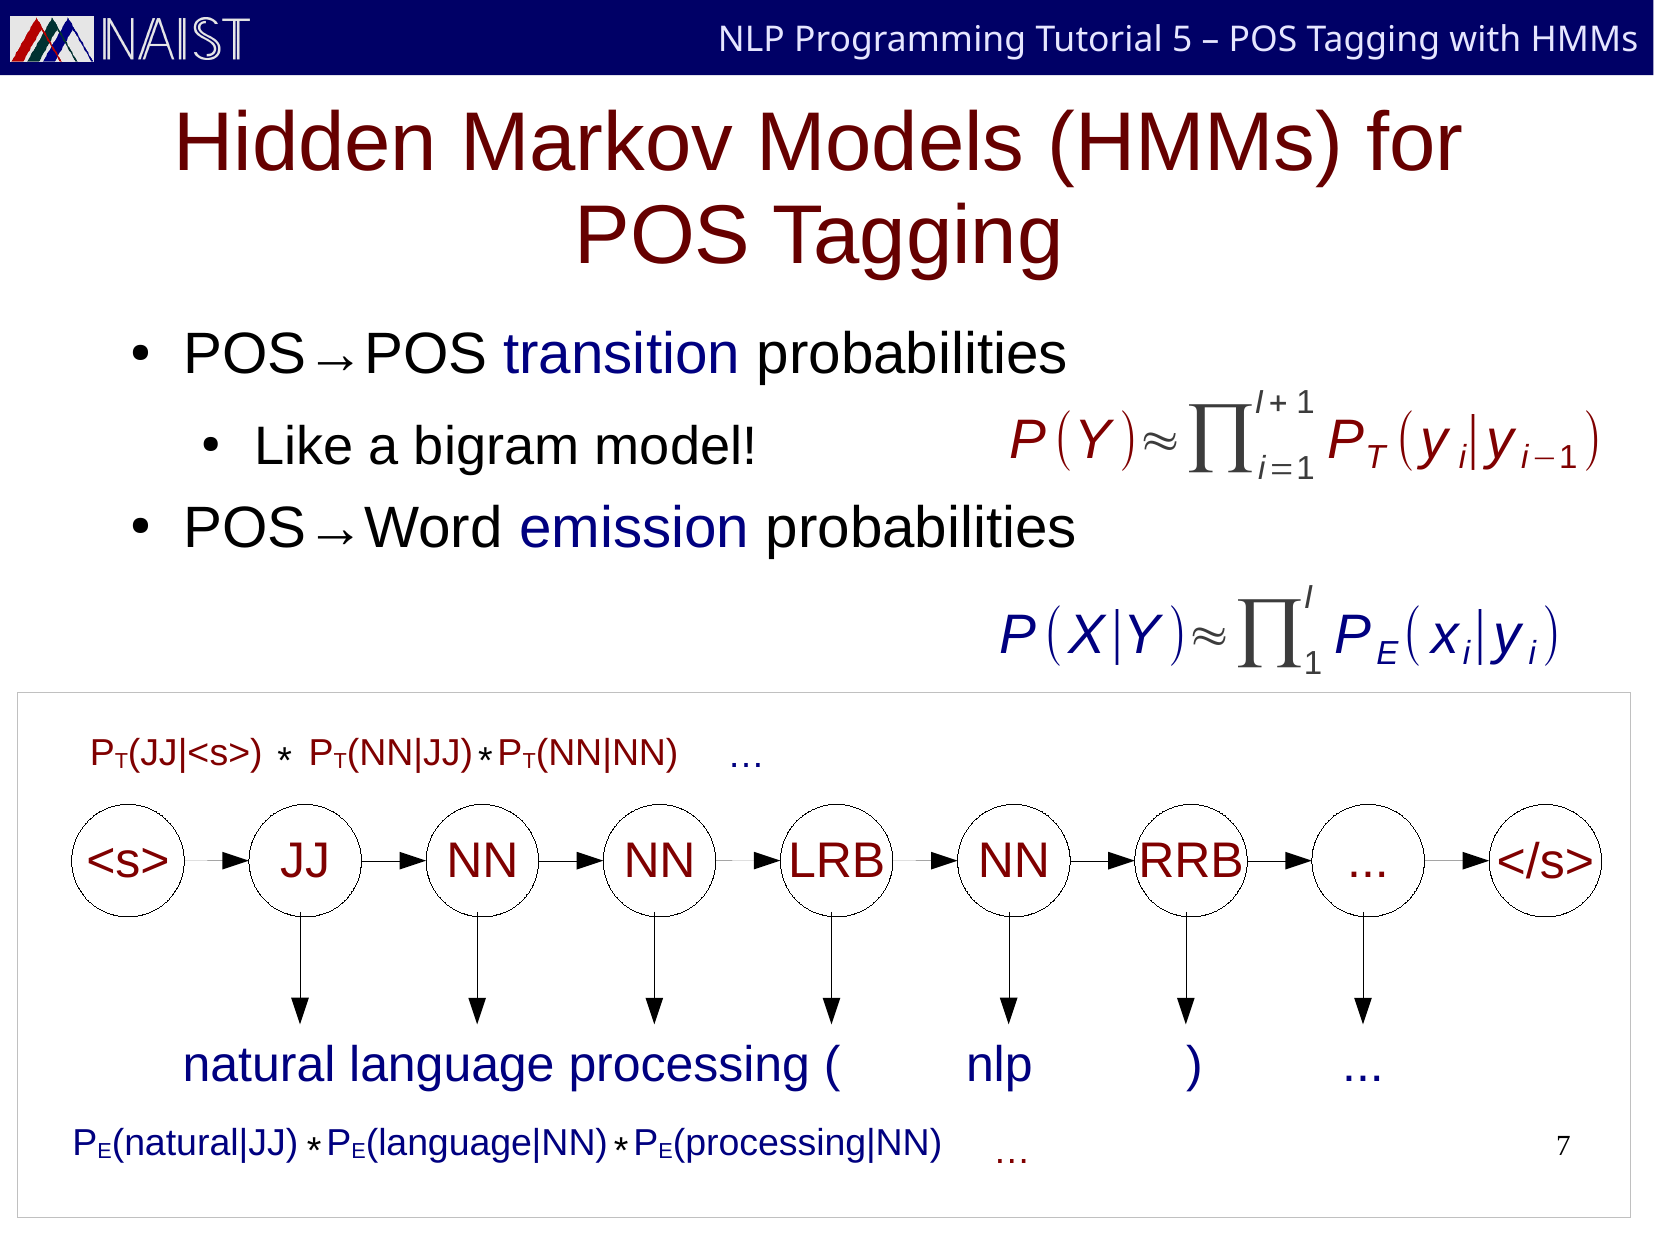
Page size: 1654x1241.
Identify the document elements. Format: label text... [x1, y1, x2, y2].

text_box PT(NN|JJ) [293, 724, 482, 794]
text_box NN [957, 804, 1071, 917]
chart [995, 381, 1614, 488]
text_box LRB [780, 804, 893, 917]
text_box JJ [248, 804, 362, 917]
text_box PT(NN|NN) [482, 724, 694, 794]
text_box * [292, 1122, 337, 1179]
text_box PE(language|NN) [311, 1114, 618, 1184]
text_box </s> [1489, 804, 1602, 917]
picture [102, 17, 251, 60]
text_box <s> [71, 804, 185, 917]
chart [985, 577, 1573, 683]
list POS→POS transition probabilities Like a bigram model! POS→Word emission probabilities [112, 693, 1601, 861]
text_box NN [426, 804, 539, 917]
title Hidden Markov Models (HMMs) for POS Tagging [75, 95, 1564, 282]
text_box PT(JJ|<s>) [75, 724, 278, 794]
text_box … [712, 726, 780, 784]
text_box * [262, 732, 307, 790]
text_box PE(natural|JJ) [57, 1114, 311, 1184]
text_box * [463, 732, 508, 790]
text_box RRB [1134, 804, 1248, 917]
text_box * [599, 1122, 644, 1179]
text_box NN [603, 804, 716, 917]
text_box ... [1311, 804, 1425, 917]
text_box … [978, 1122, 1046, 1179]
list POS→POS transition probabilities Like a bigram model! POS→Word emission probabilities [112, 861, 1601, 1126]
text_box natural language processing ( nlp ) ... [150, 1028, 1553, 1100]
text_box PE(processing|NN) [618, 1114, 958, 1184]
list POS→POS transition probabilities Like a bigram model! POS→Word emission probabilities [112, 321, 1601, 692]
picture [10, 16, 94, 62]
